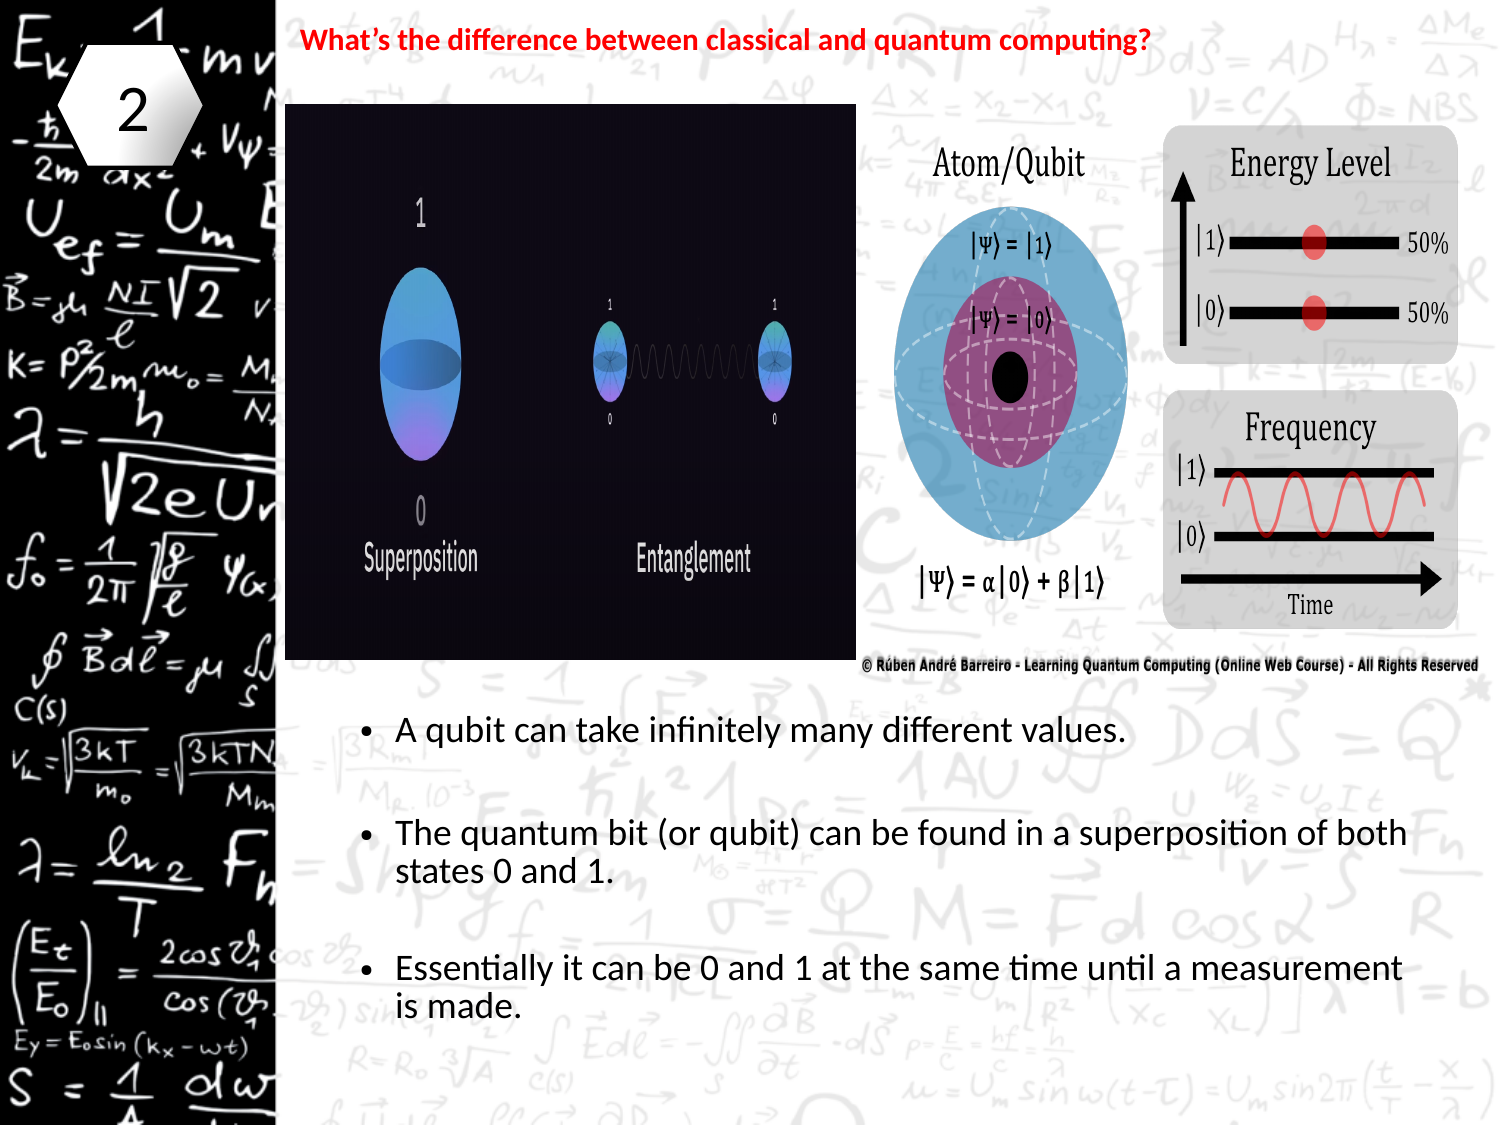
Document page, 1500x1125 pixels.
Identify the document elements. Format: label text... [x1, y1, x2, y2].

text_box 2 [101, 57, 159, 233]
text_box What’s the difference between classical and quantum computing? [285, 19, 1500, 165]
text_box A qubit can take infinitely many different values. [345, 706, 1326, 766]
text_box [55, 42, 206, 168]
picture [0, 0, 1500, 1125]
text_box The quantum bit (or qubit) can be found in a superposition of both states 0 and 1. [345, 810, 1500, 912]
text_box Essentially it can be 0 and 1 at the same time until a measurement is made. [345, 945, 1425, 1047]
